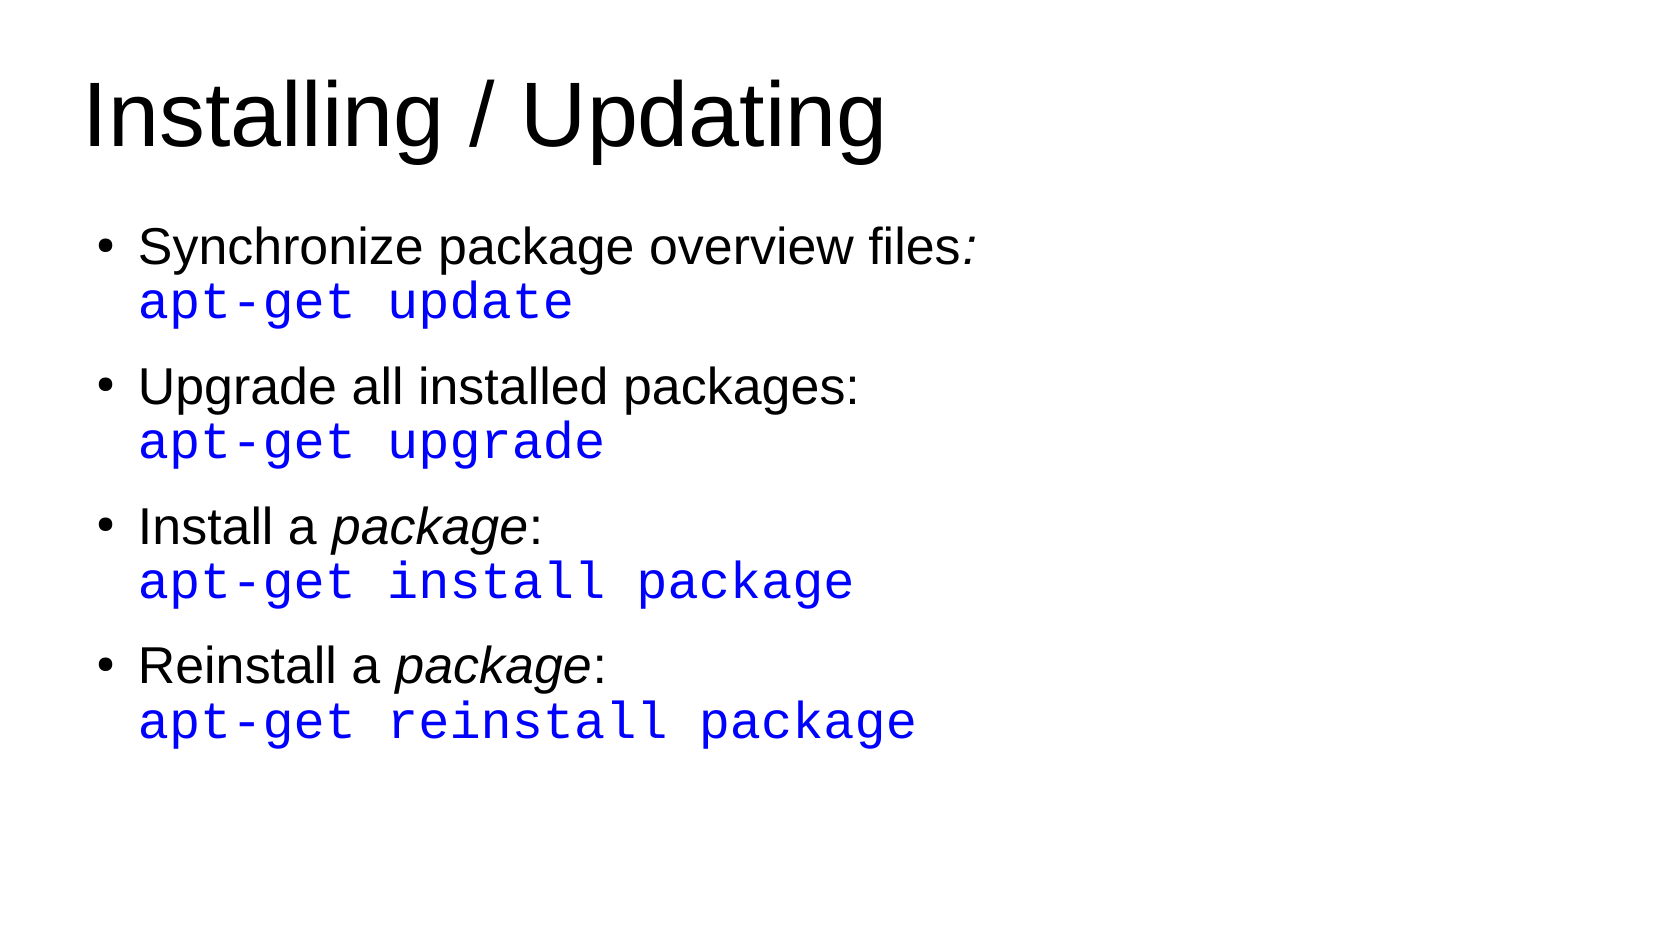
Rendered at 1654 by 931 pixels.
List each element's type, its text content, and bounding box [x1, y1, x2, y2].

title Installing / Updating [82, 37, 1571, 193]
list Synchronize package overview files: apt-get update Upgrade all installed packages: apt-get upgrade Install a package: apt-get install package Reinstall a package: apt-get reinstall package [82, 217, 1571, 758]
